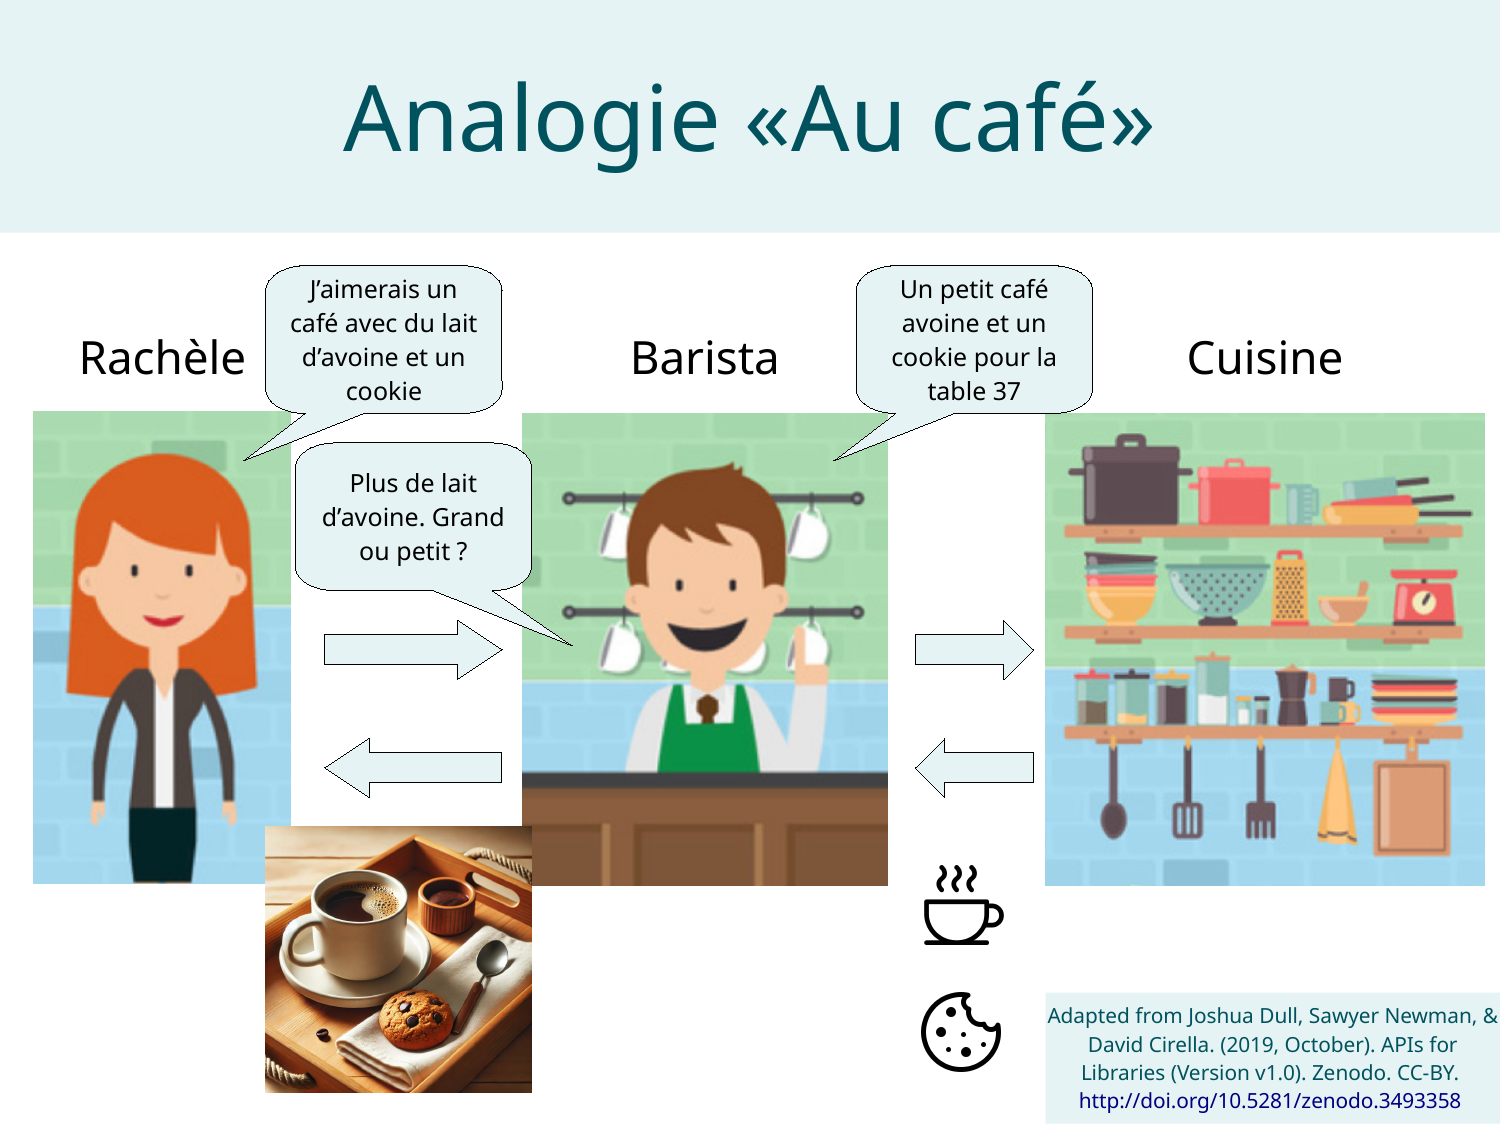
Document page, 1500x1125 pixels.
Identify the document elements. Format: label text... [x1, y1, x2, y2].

text_box Plus de lait d’avoine. Grand ou petit ? [295, 442, 573, 646]
text_box [324, 620, 503, 680]
picture [33, 411, 888, 1093]
text_box [324, 738, 502, 798]
title Analogie «Au café» [0, 0, 1500, 233]
title Cuisine [1132, 324, 1398, 390]
picture [1045, 413, 1485, 886]
title Rachèle [29, 324, 265, 390]
text_box Un petit café avoine et un cookie pour la table 37 [833, 265, 1093, 461]
text_box [915, 738, 1034, 798]
picture [924, 865, 1004, 945]
title Adapted from Joshua Dull, Sawyer Newman, & David Cirella. (2019, October). APIs for Libraries (Version v1.0). Zenodo. CC-BY. http://doi.org/10.5281/zenodo.3493358 [1045, 992, 1500, 1124]
picture [921, 992, 1001, 1072]
title Barista [572, 324, 838, 390]
text_box J’aimerais un café avec du lait d’avoine et un cookie [243, 265, 503, 461]
text_box [915, 620, 1034, 680]
